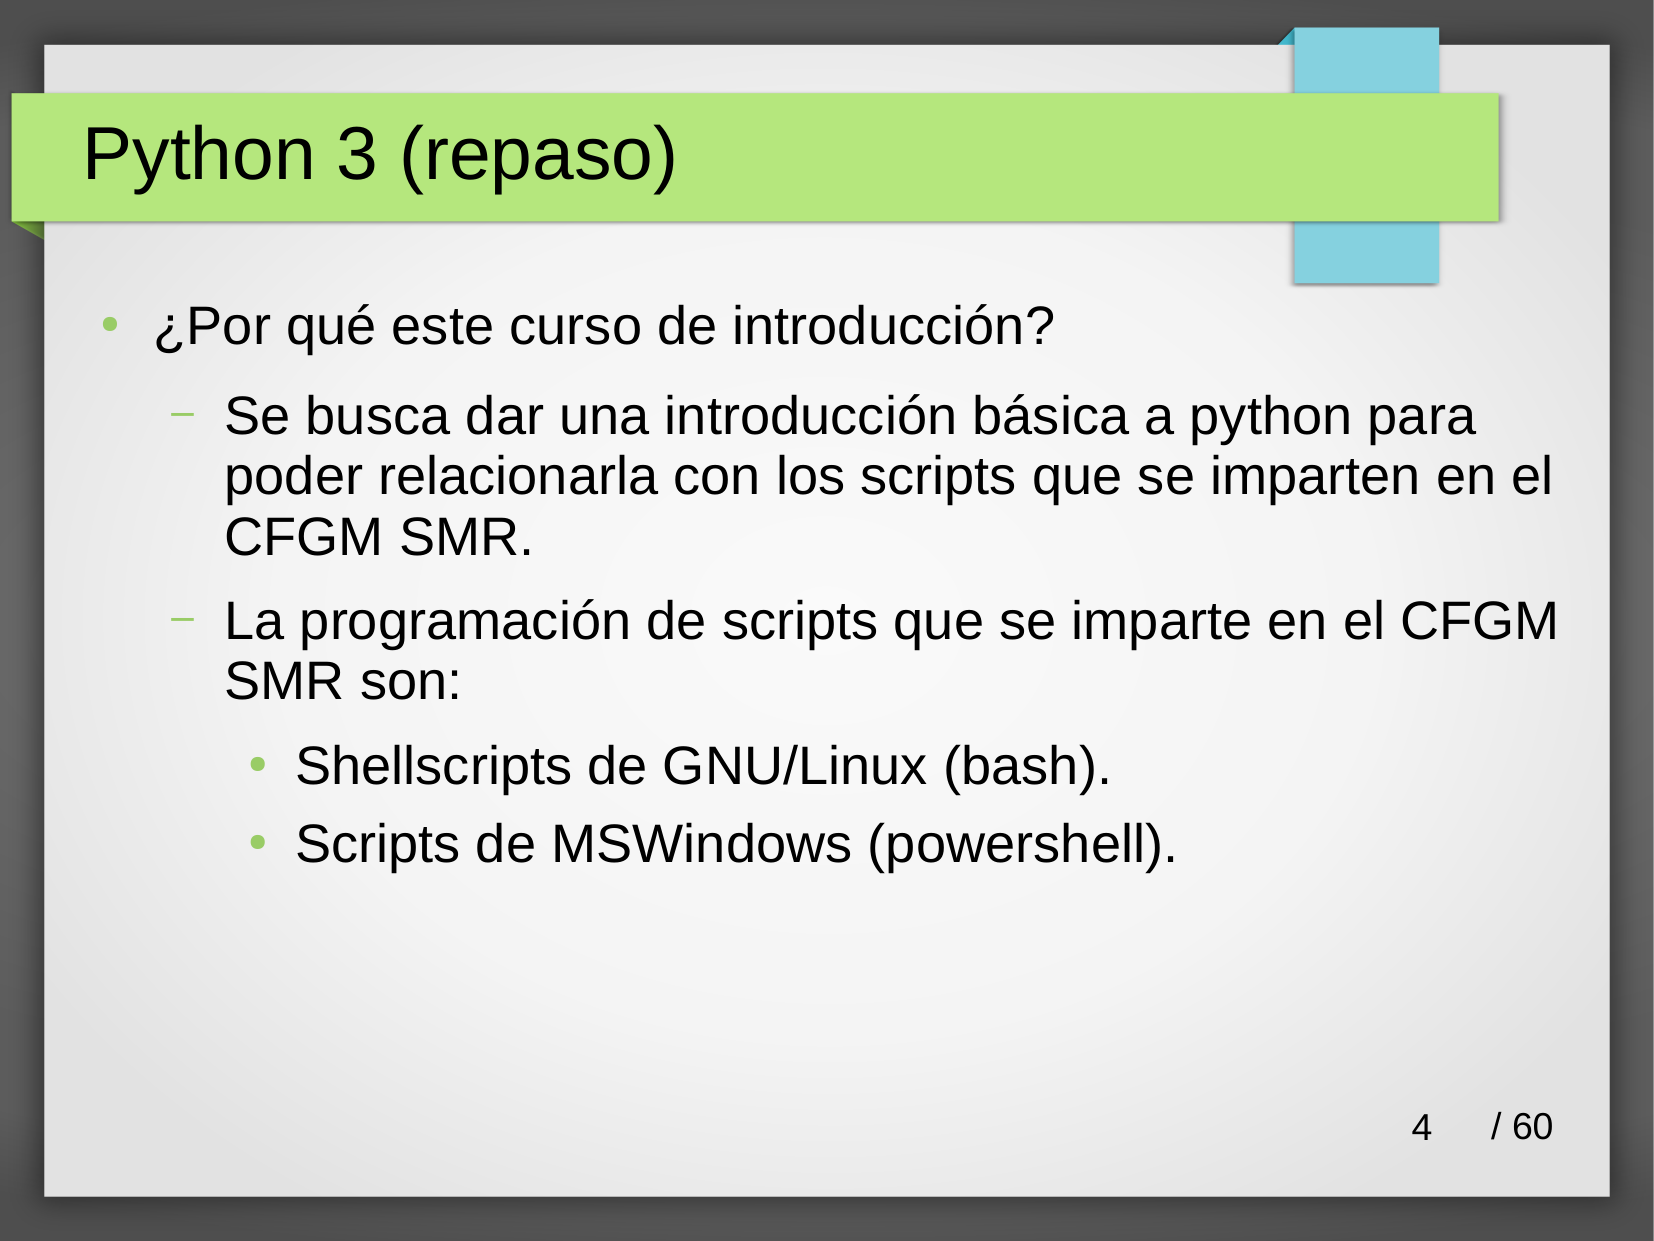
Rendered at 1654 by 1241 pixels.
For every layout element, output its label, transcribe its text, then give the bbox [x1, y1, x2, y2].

list ¿Por qué este curso de introducción? Se busca dar una introducción básica a python para poder relacionarla con los scripts que se imparten en el CFGM SMR. La programación de scripts que se imparte en el CFGM SMR son: Shellscripts de GNU/Linux (bash). Scripts de MSWindows (powershell). [82, 295, 1571, 1015]
title Python 3 (repaso) [82, 94, 1264, 213]
text_box / 60 [1476, 1098, 1644, 1170]
text_box <número> [1396, 1098, 1476, 1170]
picture [0, 0, 1654, 1241]
